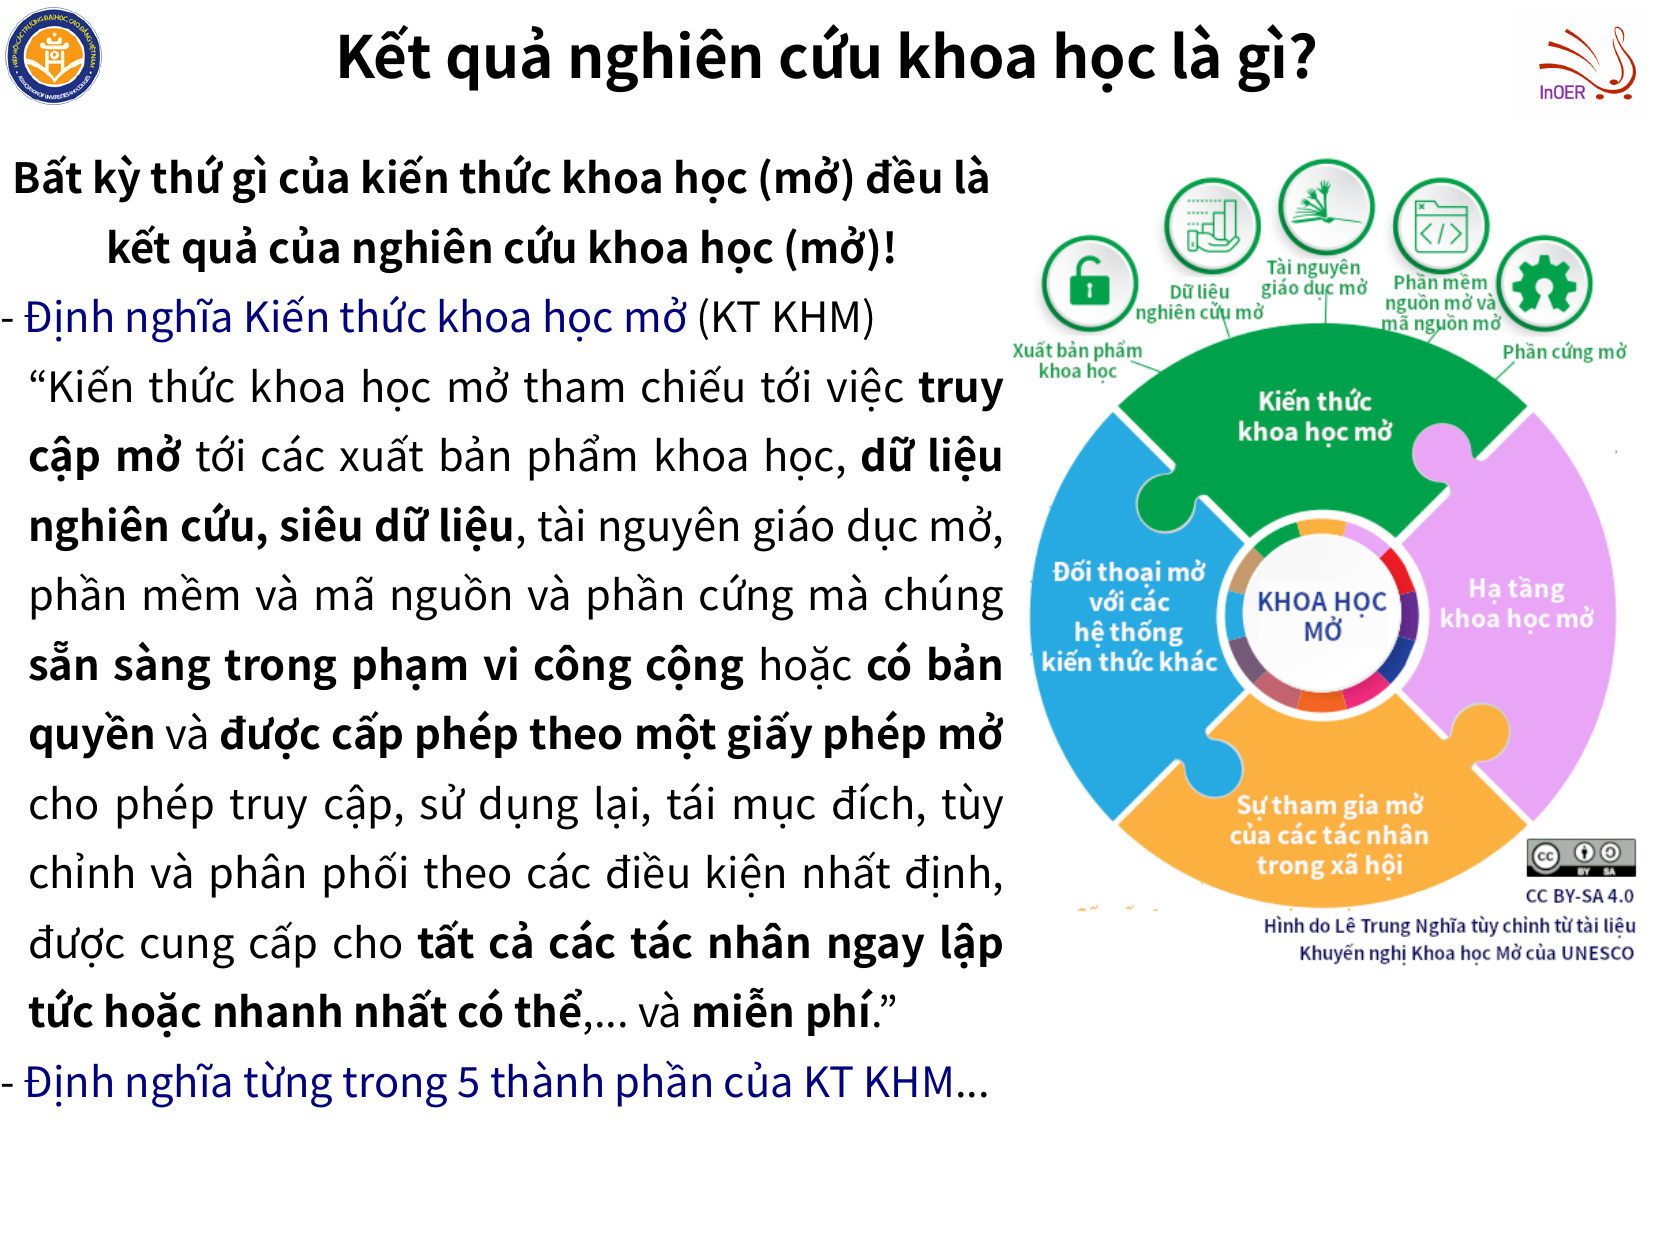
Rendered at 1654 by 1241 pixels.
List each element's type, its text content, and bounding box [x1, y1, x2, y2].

text_box Bất kỳ thứ gì của kiến thức khoa học (mở) đều là kết quả của nghiên cứu khoa học (mở)! - Định nghĩa Kiến thức khoa học mở (KT KHM) “Kiến thức khoa học mở tham chiếu tới việc truy cập mở tới các xuất bản phẩm khoa học, dữ liệu nghiên cứu, siêu dữ liệu, tài nguyên giáo dục mở, phần mềm và mã nguồn và phần cứng mà chúng sẵn sàng trong phạm vi công cộng hoặc có bản quyền và được cấp phép theo một giấy phép mở cho phép truy cập, sử dụng lại, tái mục đích, tùy chỉnh và phân phối theo các điều kiện nhất định, được cung cấp cho tất cả các tác nhân ngay lập tức hoặc nhanh nhất có thể,... và miễn phí.” - Định nghĩa từng trong 5 thành phần của KT KHM... [0, 136, 1005, 1110]
title Kết quả nghiên cứu khoa học là gì? [107, 11, 1511, 96]
picture [1006, 149, 1643, 968]
picture [1, 5, 107, 107]
picture [1511, 7, 1653, 120]
